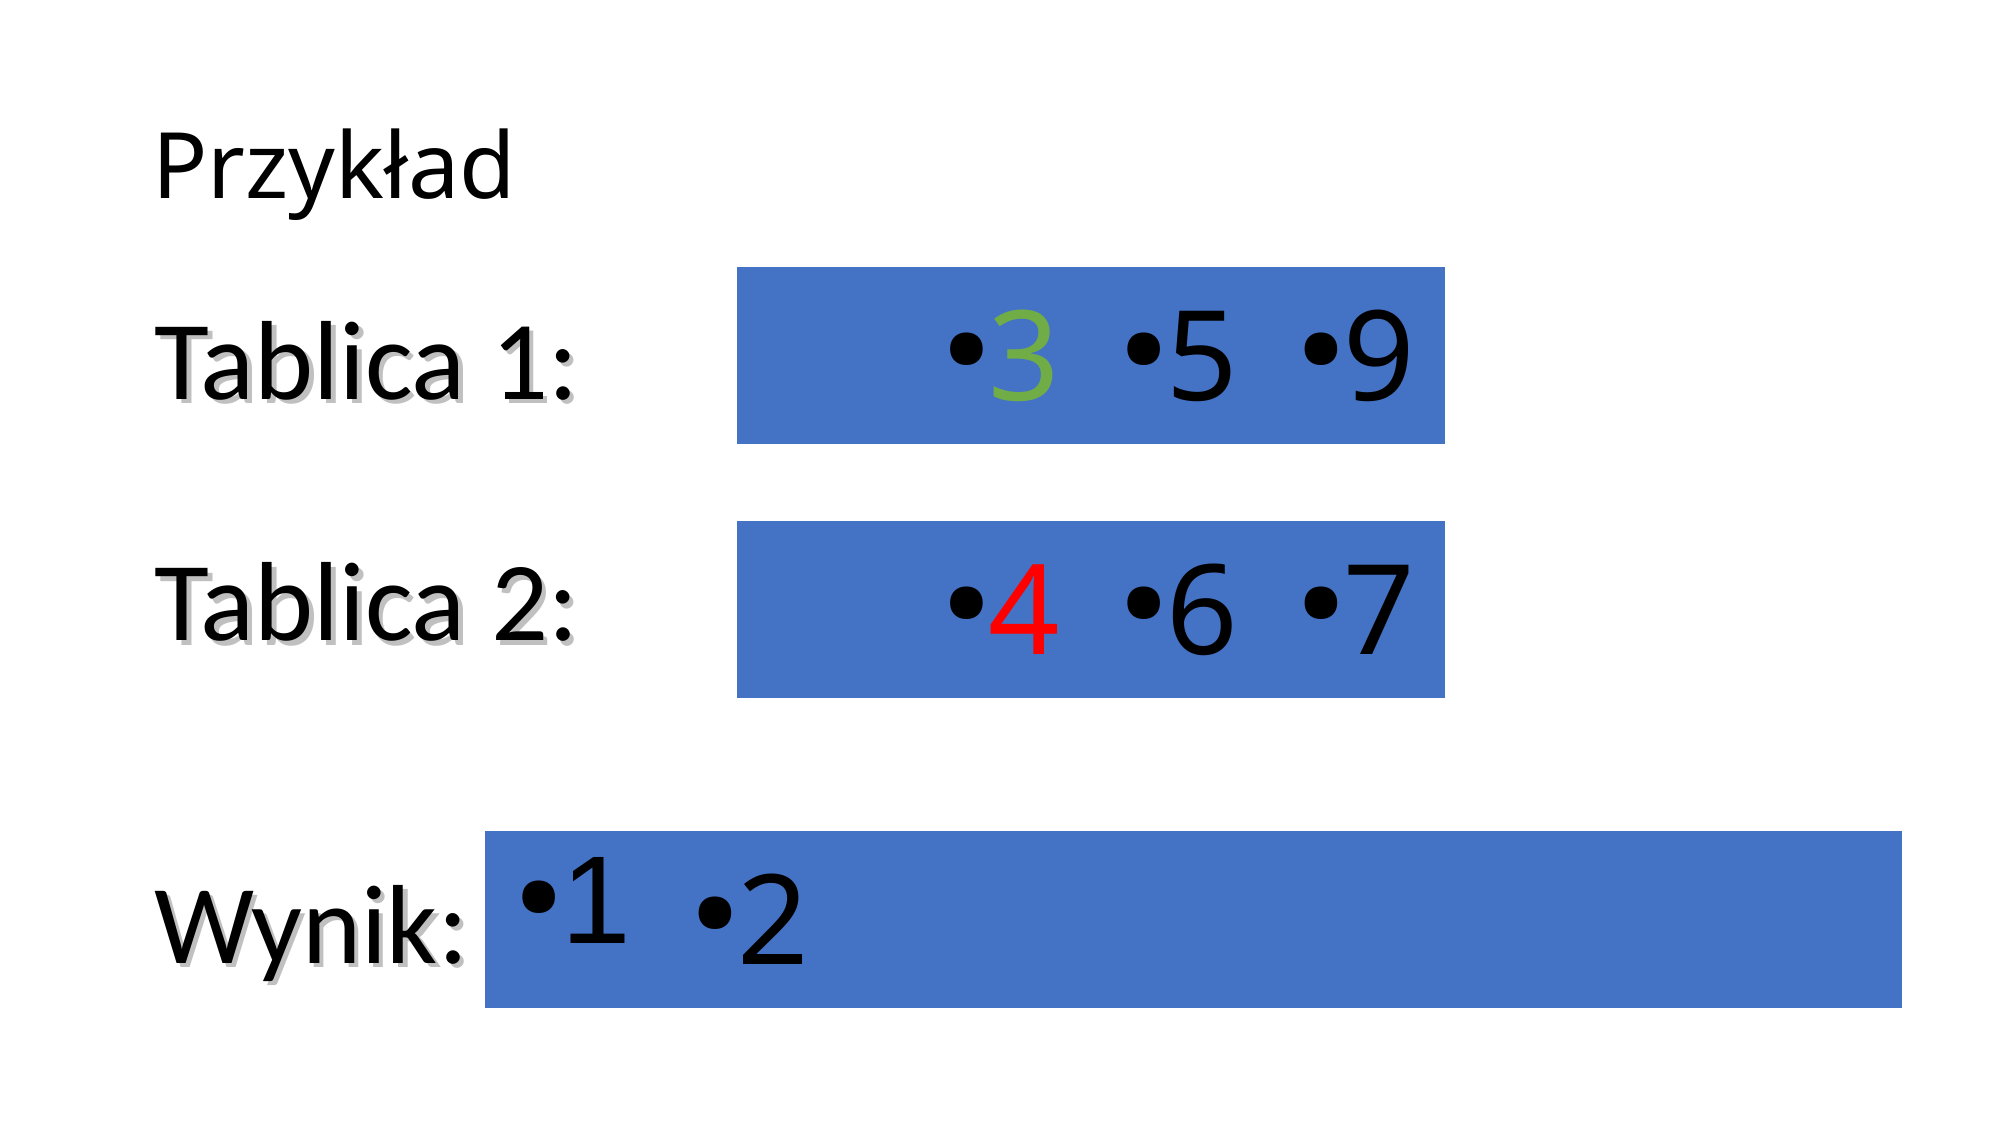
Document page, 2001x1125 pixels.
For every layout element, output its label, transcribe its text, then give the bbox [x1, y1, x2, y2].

table_header 1 [485, 831, 662, 1008]
table_header [1017, 831, 1194, 1008]
table_header [1548, 831, 1725, 1008]
table_header [737, 267, 914, 444]
text_box Tablica 1: [140, 279, 594, 430]
table_header 6 [1091, 521, 1268, 698]
table_header 5 [1091, 267, 1268, 444]
table_header [1725, 831, 1902, 1008]
title Przykład [137, 59, 1863, 278]
table_header 7 [1268, 521, 1445, 698]
table_header 4 [914, 521, 1091, 698]
table_header [737, 521, 914, 698]
table_header 9 [1268, 267, 1445, 444]
table_header [1371, 831, 1548, 1008]
table_header 3 [914, 267, 1091, 444]
text_box Tablica 2: [140, 521, 594, 671]
table_header 2 [662, 831, 839, 1008]
table_header [1194, 831, 1371, 1008]
table_header [839, 831, 1017, 1008]
text_box Wynik: [139, 843, 483, 993]
